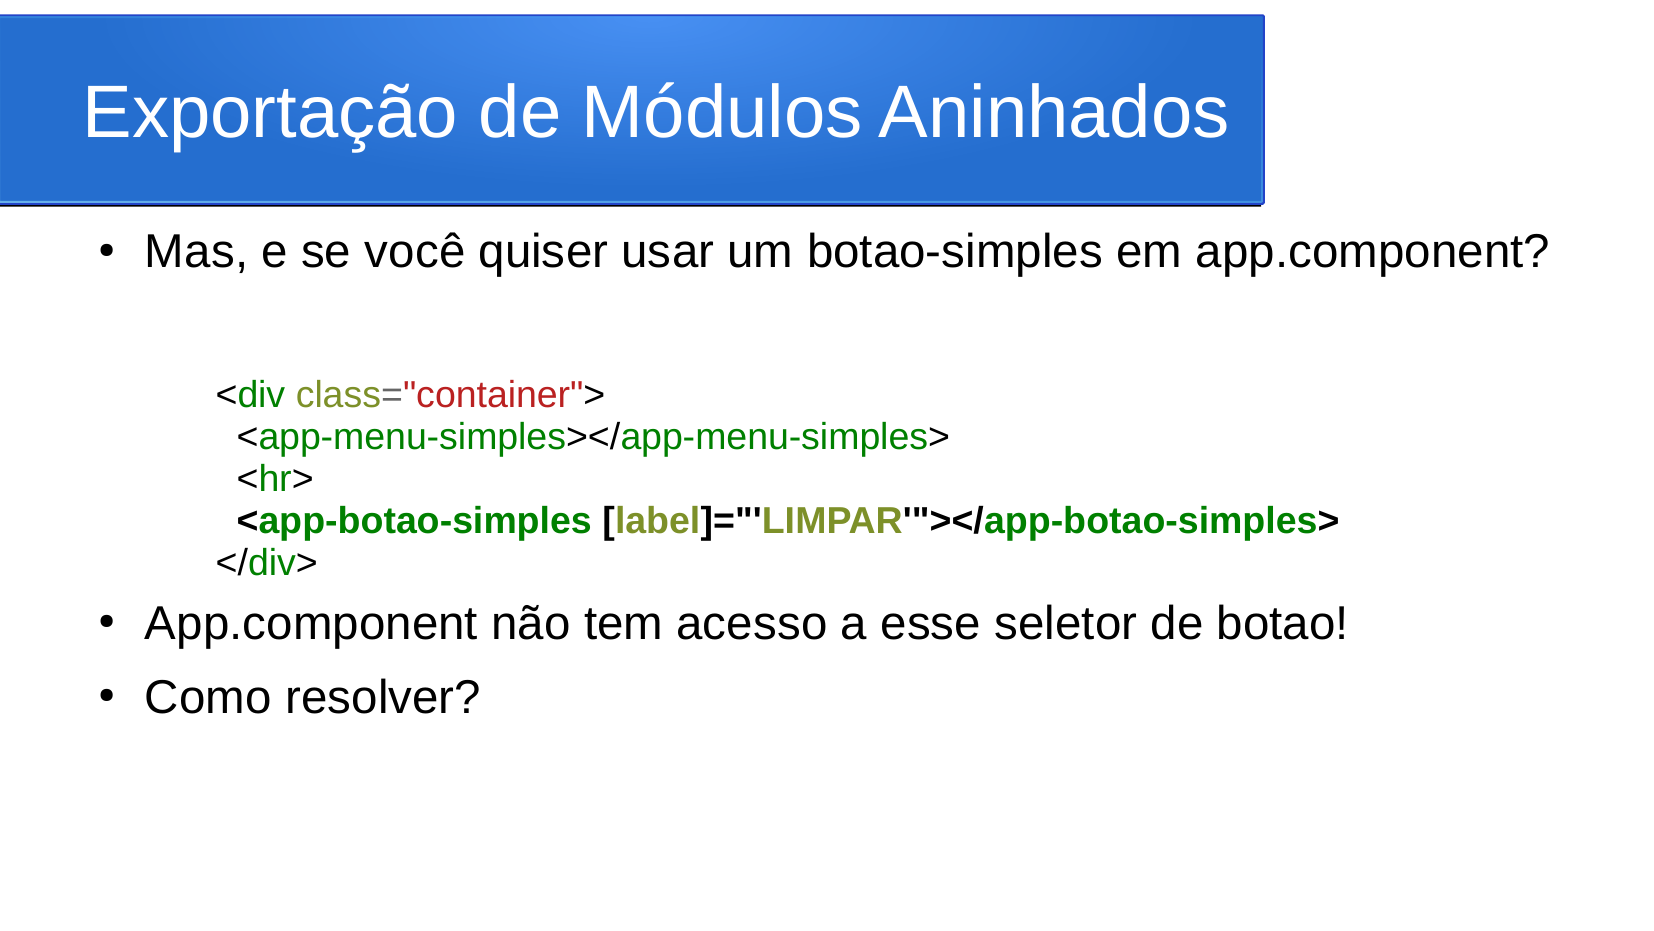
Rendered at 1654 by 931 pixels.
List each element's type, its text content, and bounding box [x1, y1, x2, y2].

list Mas, e se você quiser usar um botao-simples em app.component? App.component não tem acesso a esse seletor de botao! Como resolver? [82, 224, 1571, 764]
title Exportação de Módulos Aninhados [82, 35, 1235, 189]
text_box <div class="container"> <app-menu-simples></app-menu-simples> <hr> <app-botao-simples [label]="'LIMPAR'"></app-botao-simples> </div> [200, 366, 1406, 717]
